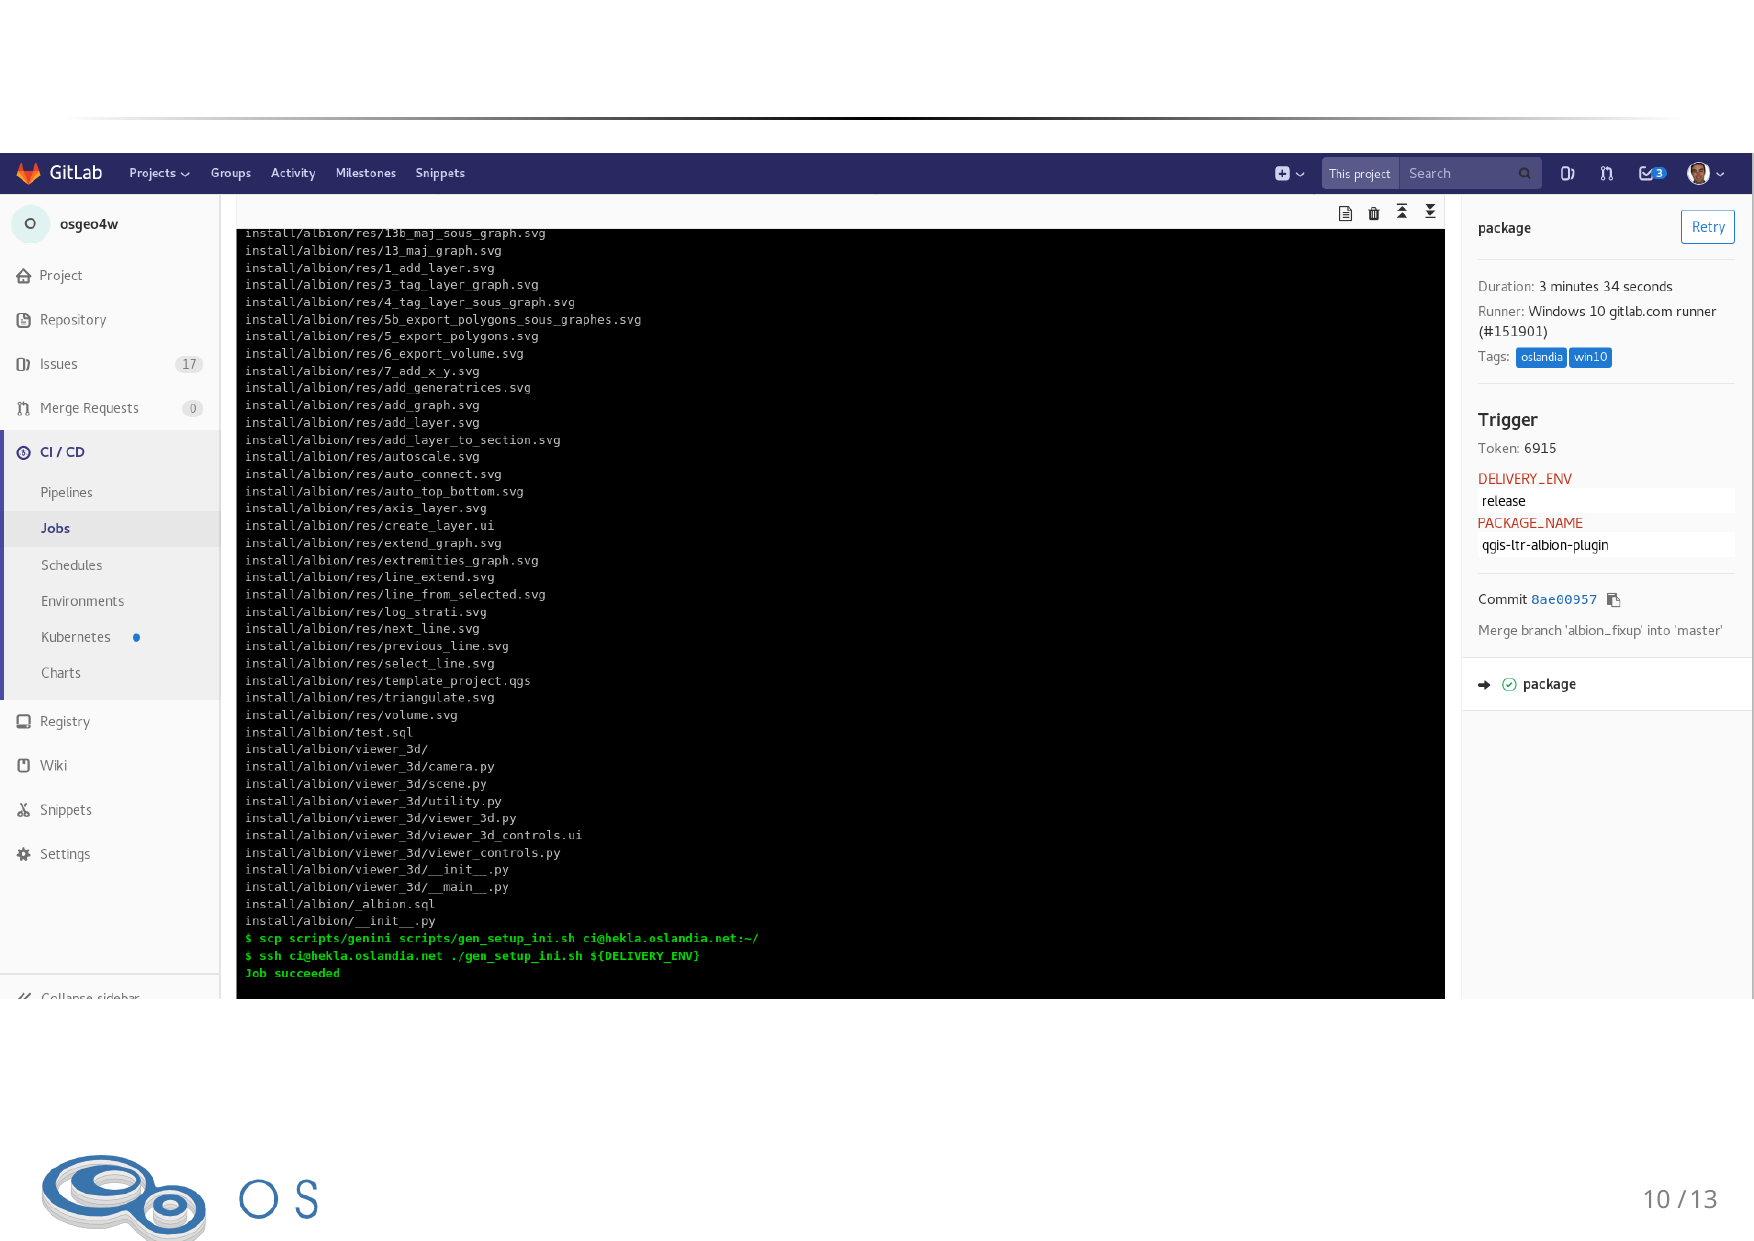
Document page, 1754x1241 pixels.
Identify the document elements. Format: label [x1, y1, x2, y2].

picture [42, 1155, 583, 1241]
picture [0, 153, 1754, 999]
